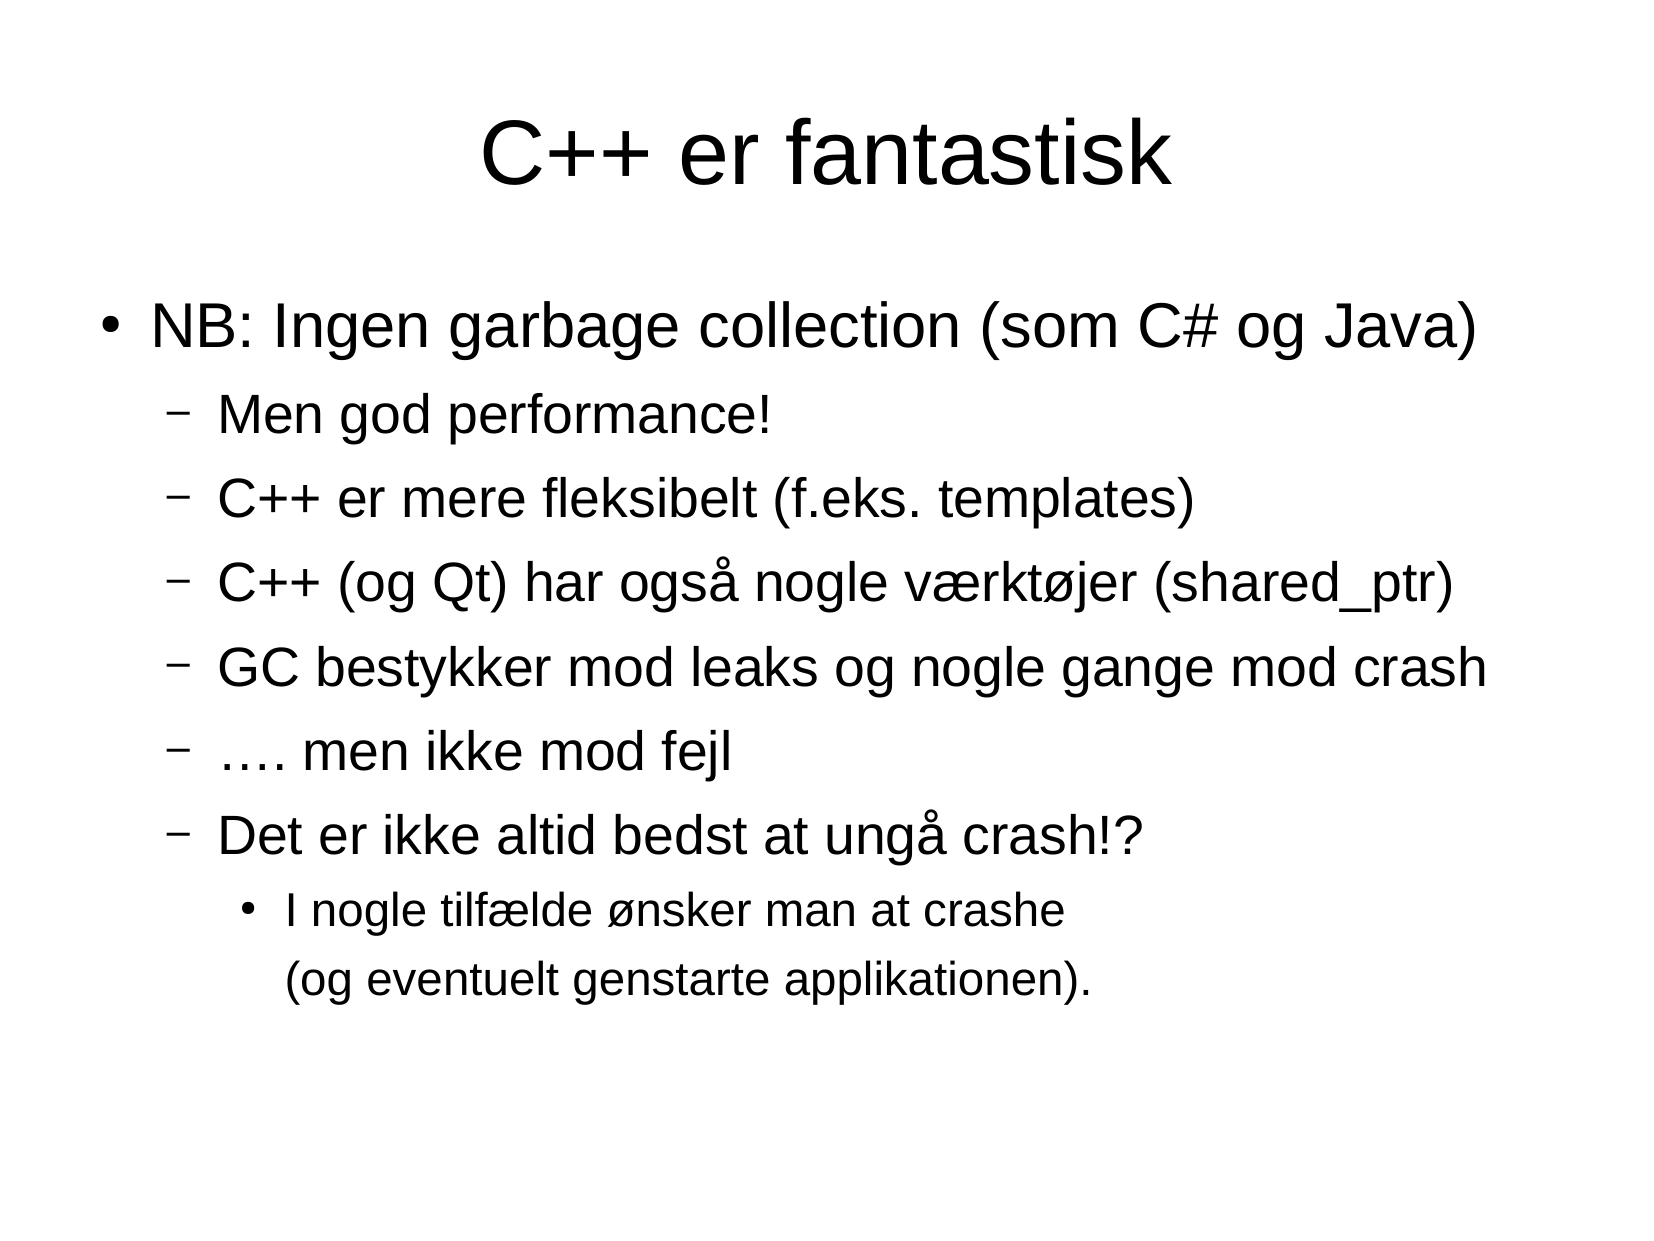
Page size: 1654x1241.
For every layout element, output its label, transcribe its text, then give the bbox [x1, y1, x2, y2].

list NB: Ingen garbage collection (som C# og Java) Men god performance! C++ er mere fleksibelt (f.eks. templates) C++ (og Qt) har også nogle værktøjer (shared_ptr) GC bestykker mod leaks og nogle gange mod crash …. men ikke mod fejl Det er ikke altid bedst at ungå crash!? I nogle tilfælde ønsker man at crashe (og eventuelt genstarte applikationen). [82, 290, 1571, 1010]
title C++ er fantastisk [82, 49, 1571, 257]
